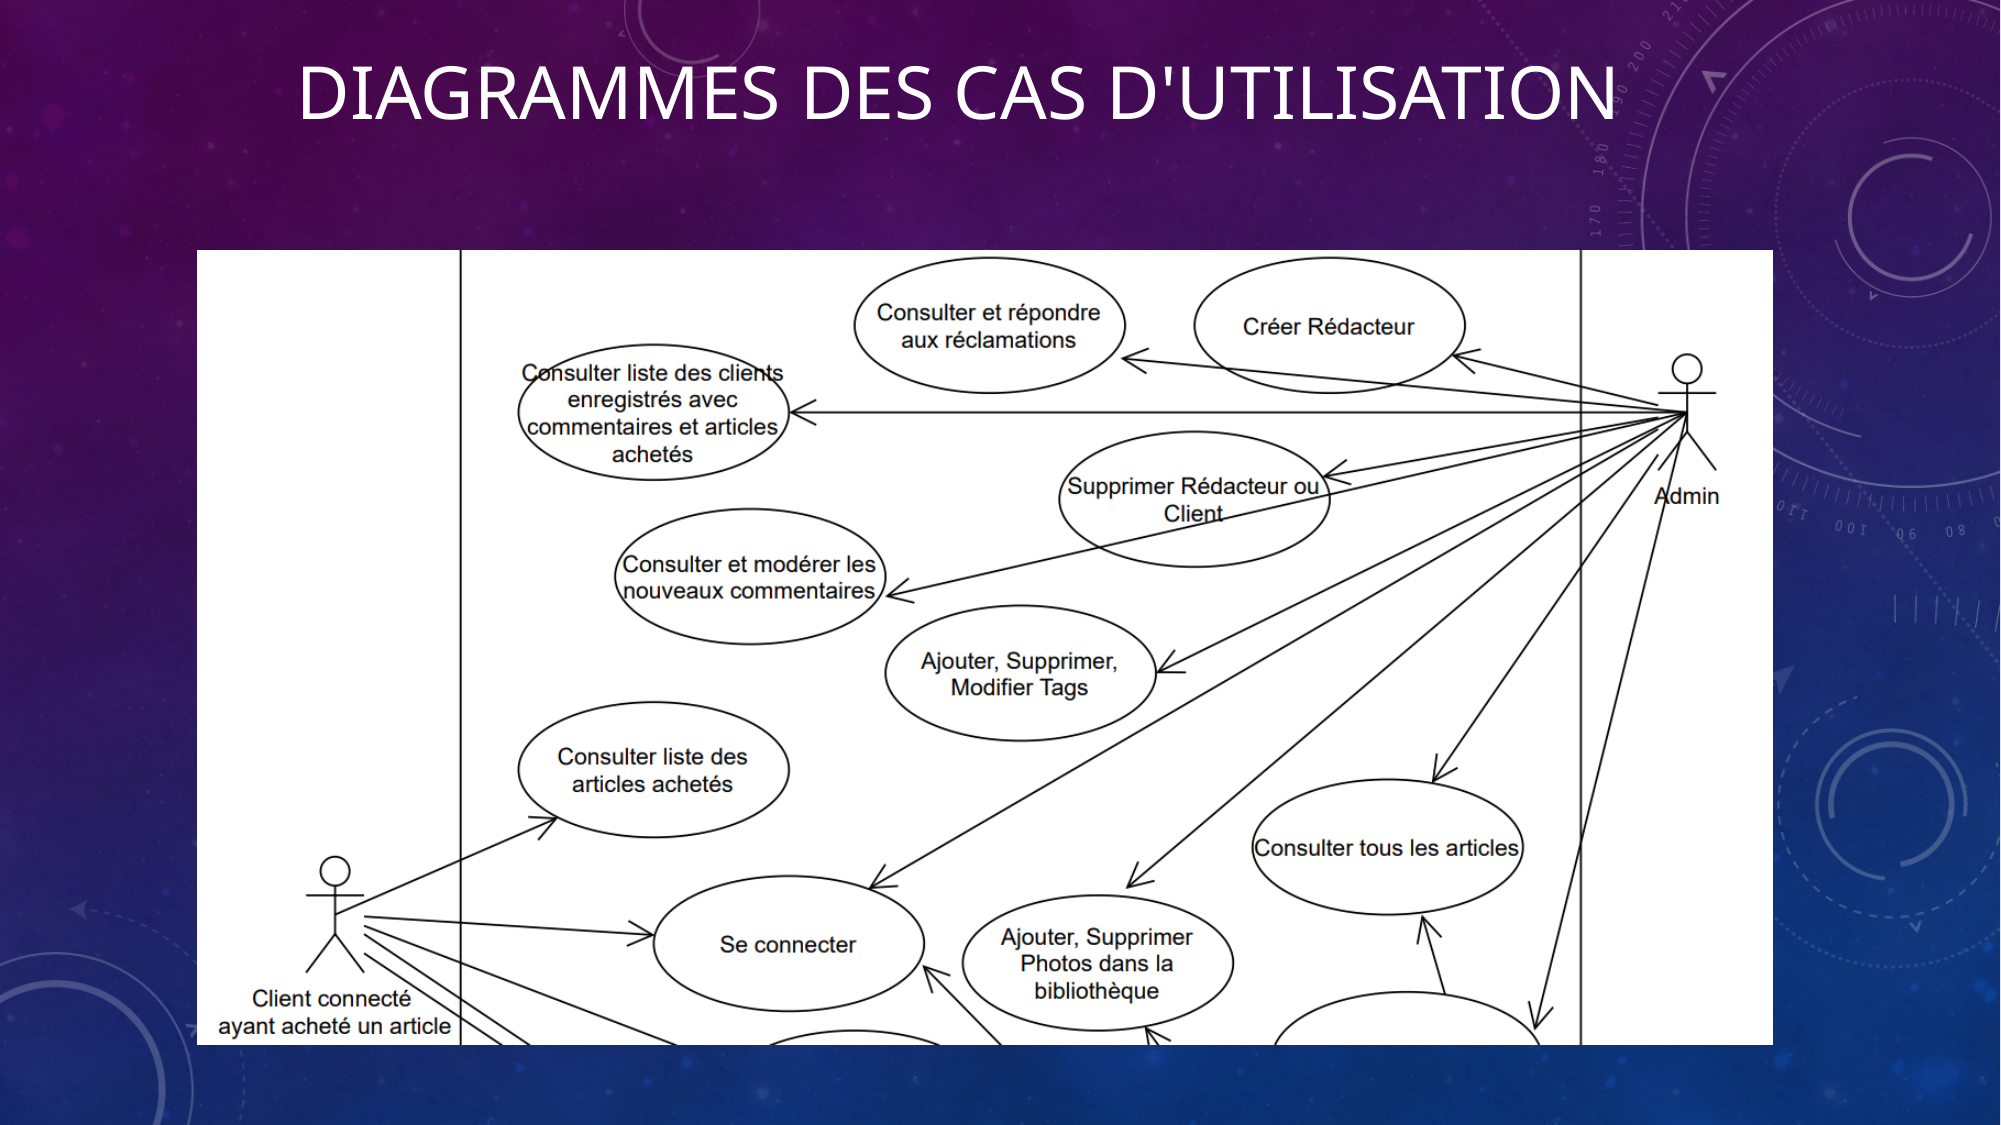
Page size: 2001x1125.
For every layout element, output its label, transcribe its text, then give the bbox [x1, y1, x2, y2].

title Diagrammes des cas d'utilisation [128, 11, 1791, 169]
picture [197, 250, 1773, 1045]
